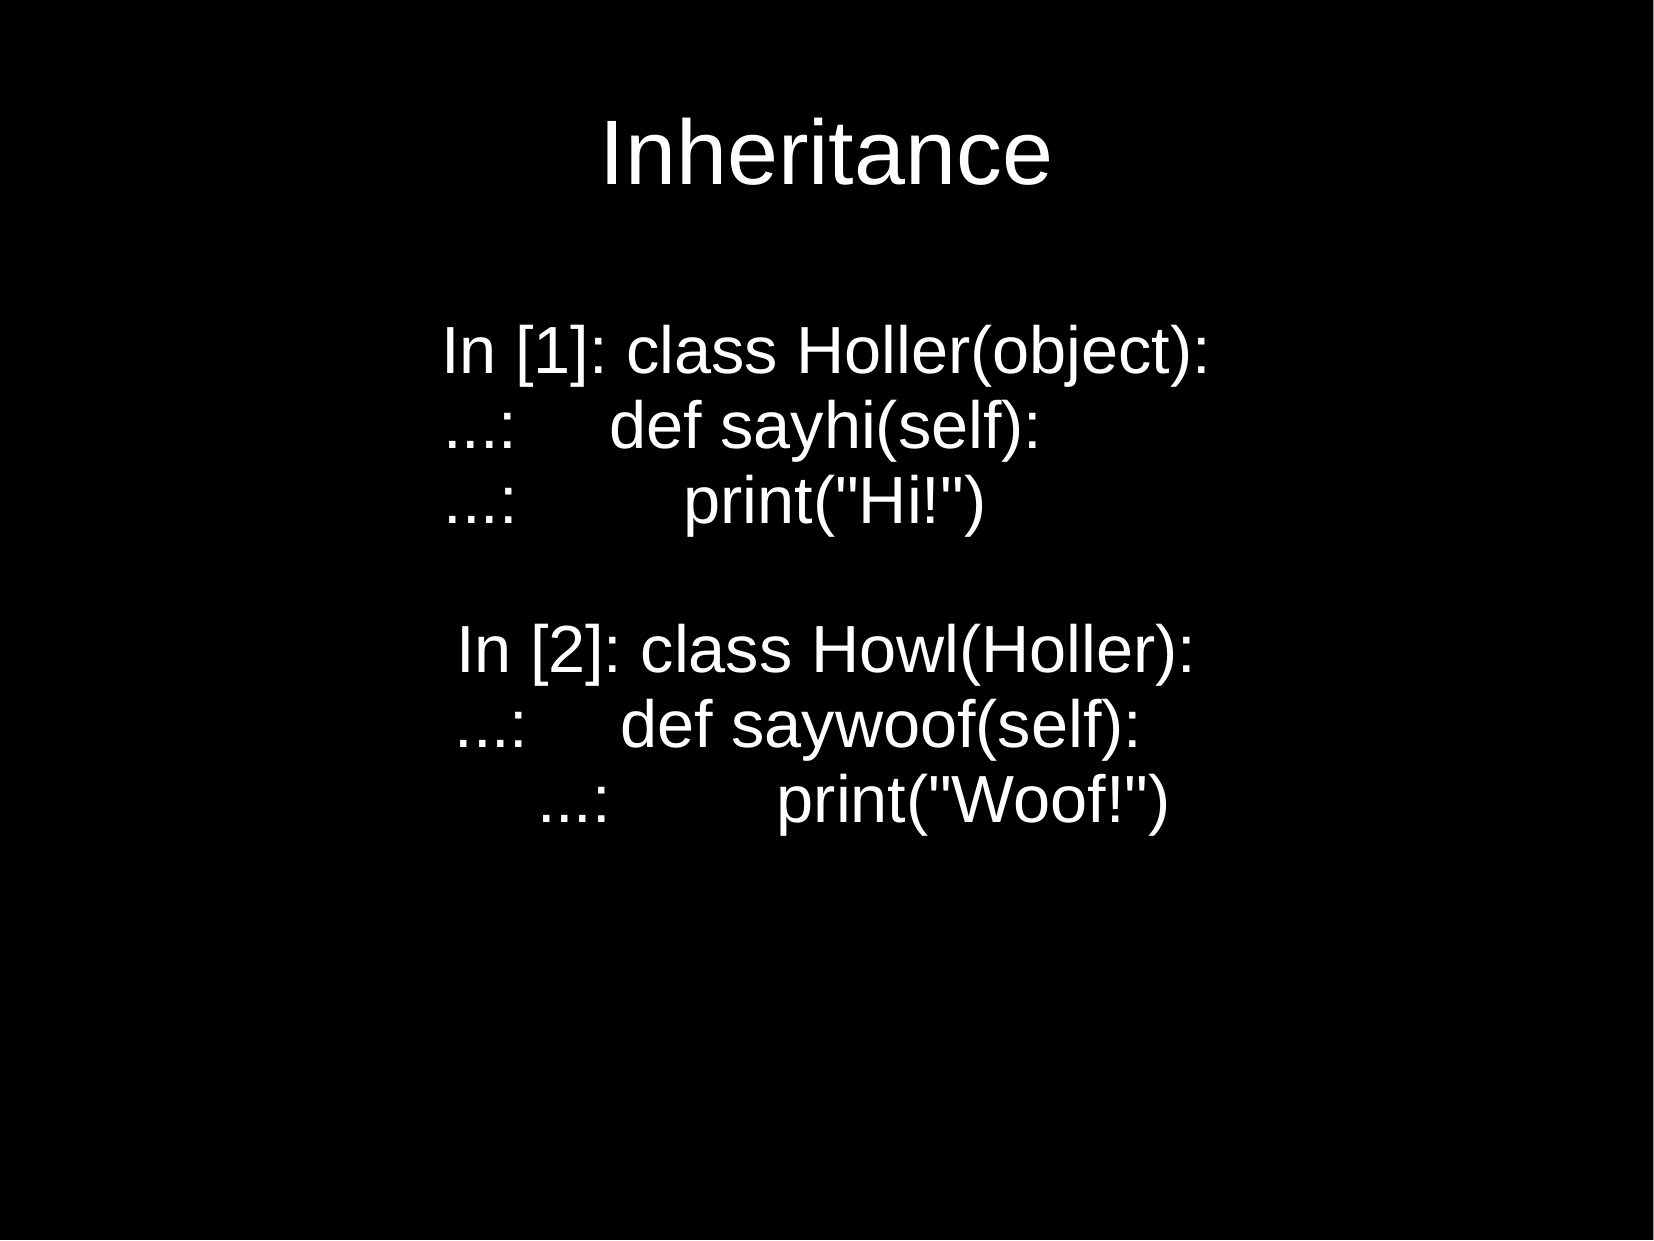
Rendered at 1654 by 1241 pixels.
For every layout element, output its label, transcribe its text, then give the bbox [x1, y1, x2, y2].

subtitle In [1]: class Holler(object): ...: def sayhi(self): ...: print("Hi!") In [2]: class Howl(Holler): ...: def saywoof(self): ...: print("Woof!") [82, 290, 1571, 1010]
title Inheritance [82, 49, 1571, 257]
